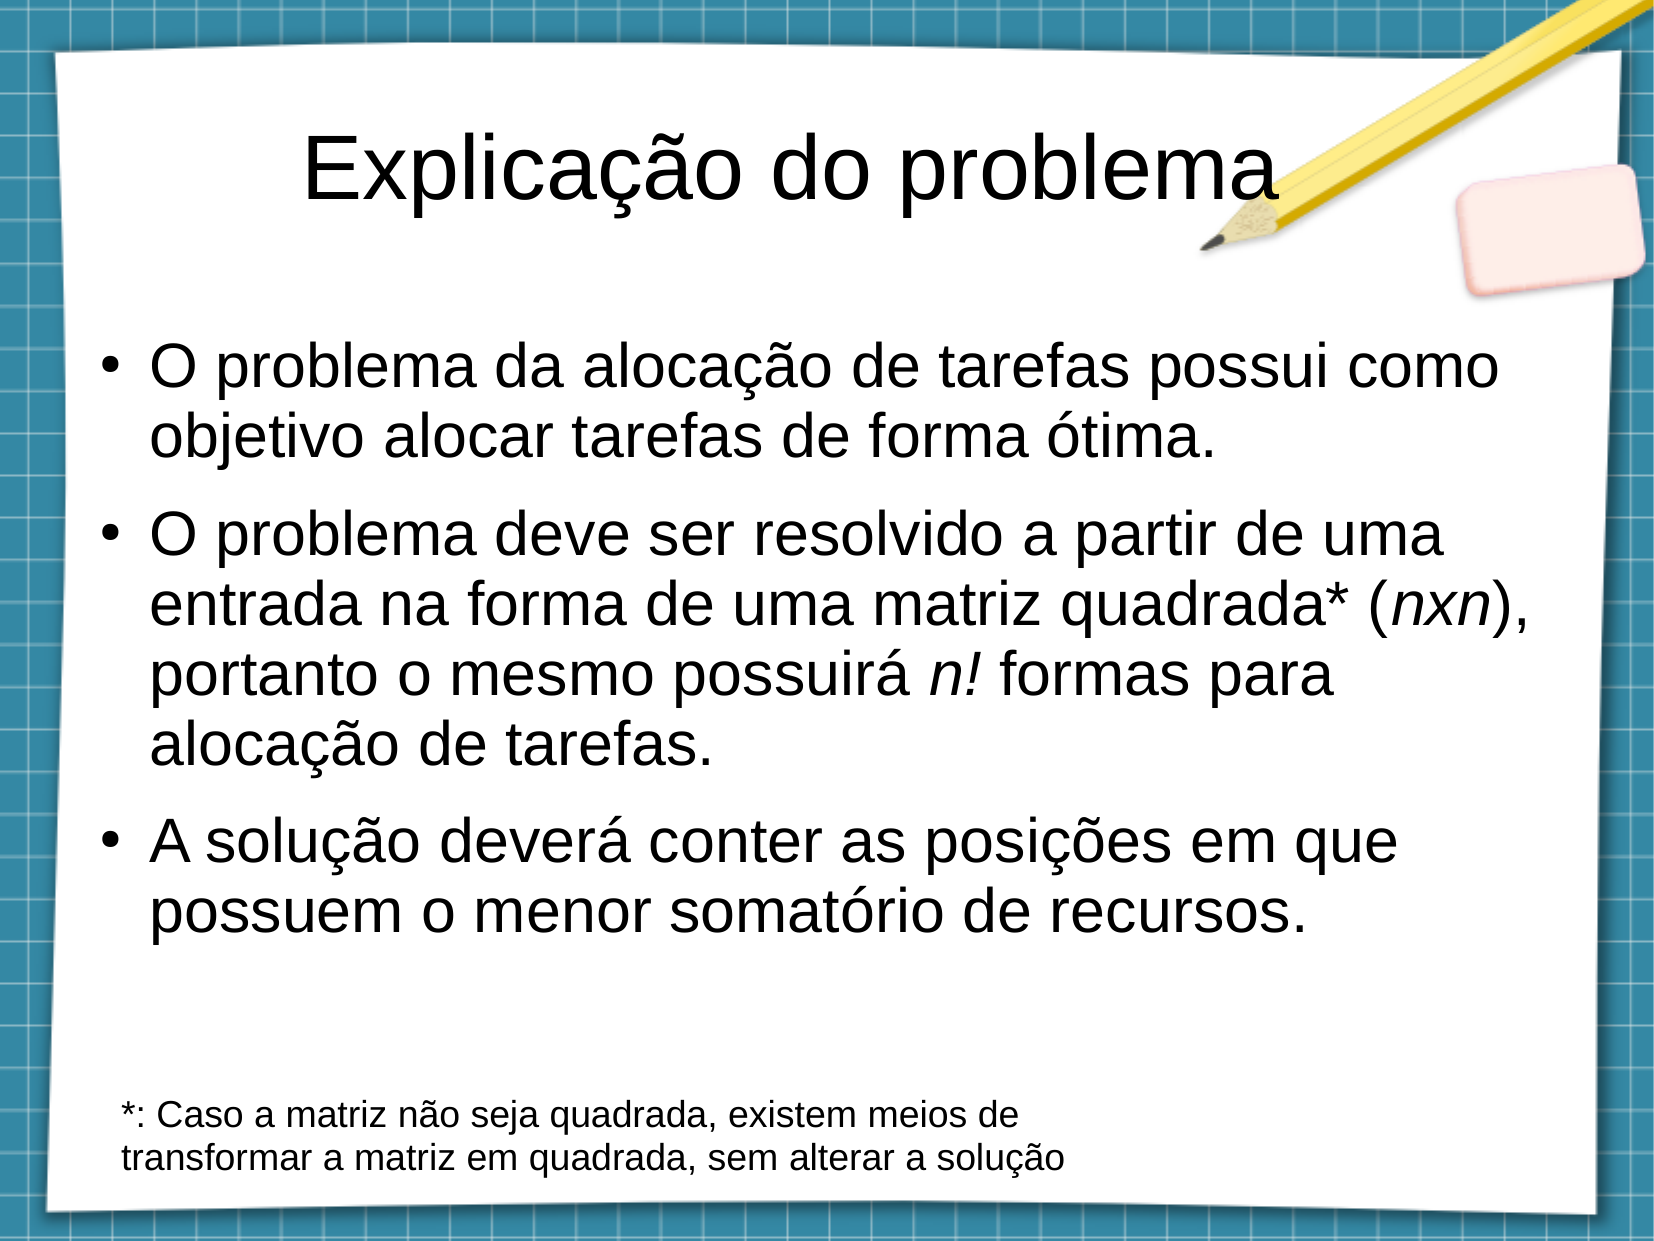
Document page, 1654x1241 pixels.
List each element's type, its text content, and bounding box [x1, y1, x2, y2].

list O problema da alocação de tarefas possui como objetivo alocar tarefas de forma ótima. O problema deve ser resolvido a partir de uma entrada na forma de uma matriz quadrada* (nxn), portanto o mesmo possuirá n! formas para alocação de tarefas. A solução deverá conter as posições em que possuem o menor somatório de recursos. [82, 330, 1571, 1050]
title Explicação do problema [47, 64, 1536, 272]
picture [0, 0, 1654, 1241]
text_box *: Caso a matriz não seja quadrada, existem meios de transformar a matriz em quadrada, sem alterar a solução [106, 1086, 1229, 1241]
